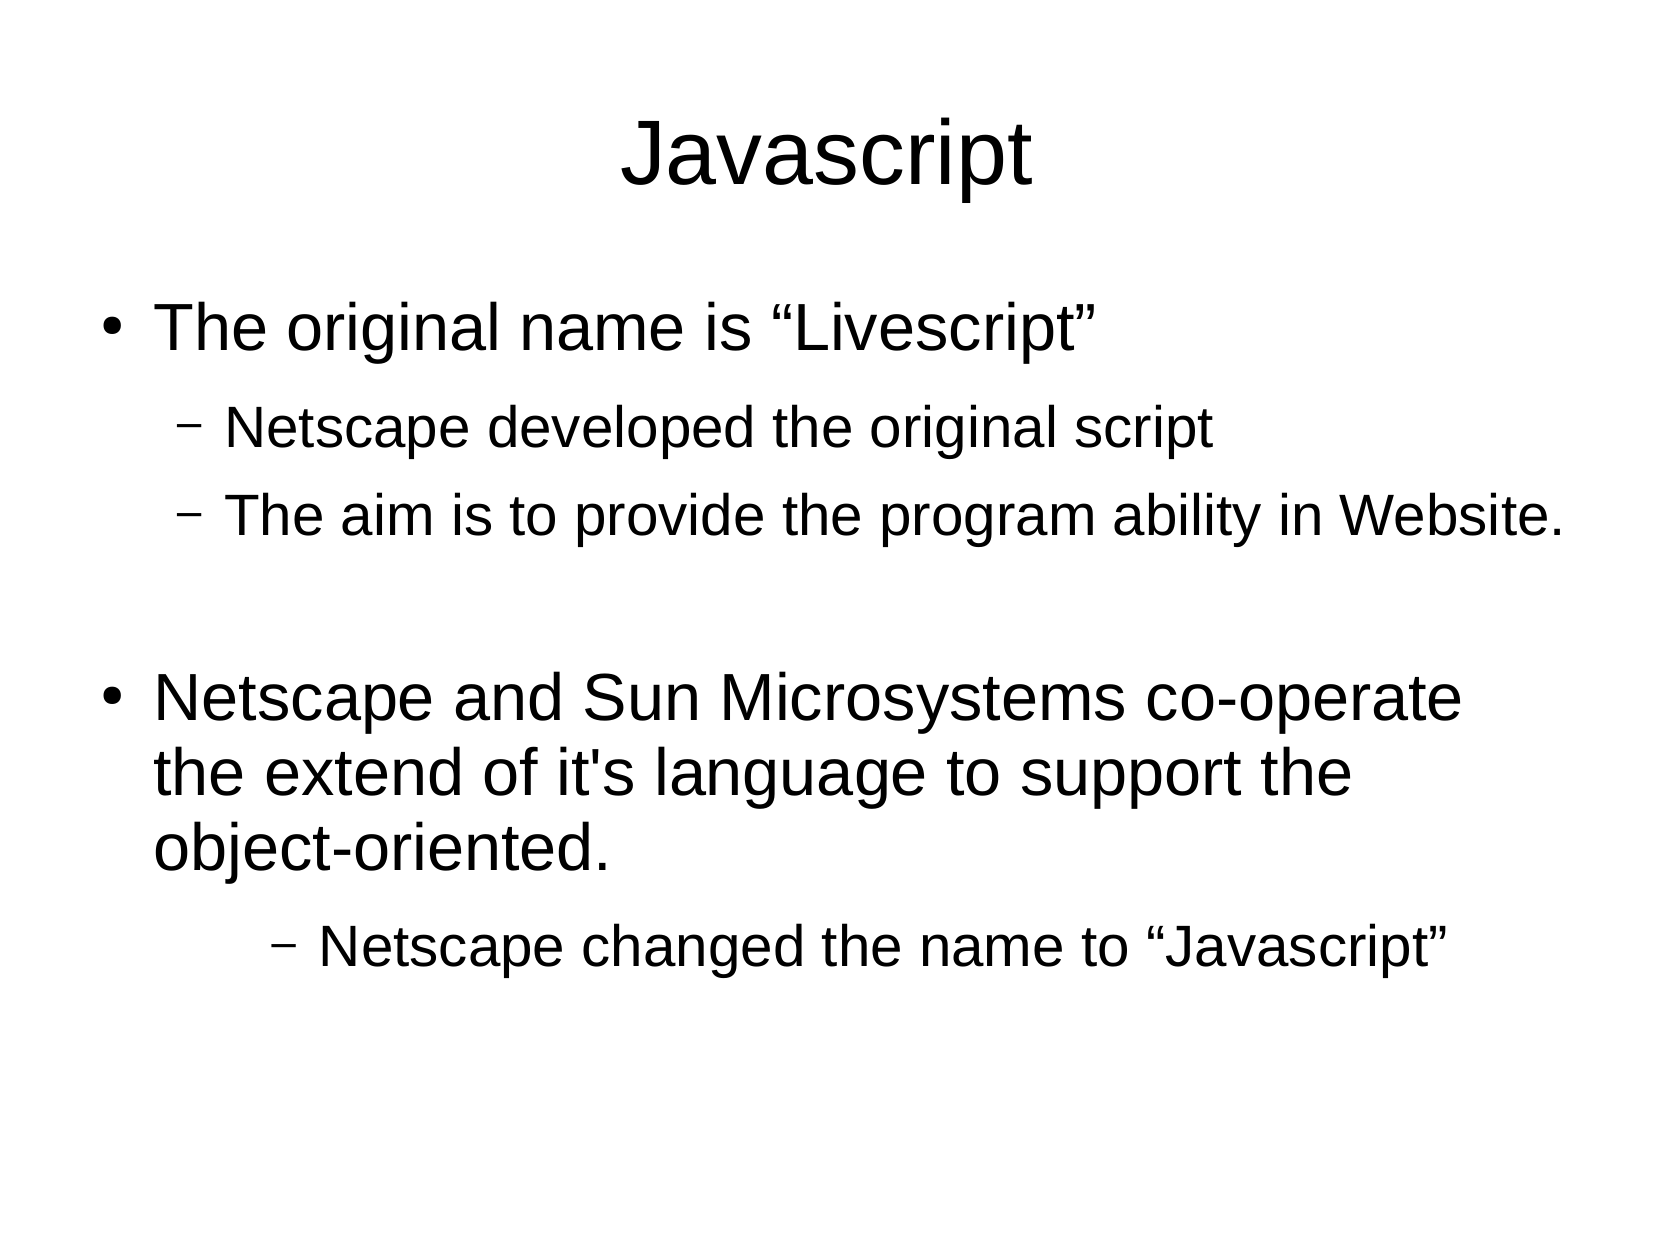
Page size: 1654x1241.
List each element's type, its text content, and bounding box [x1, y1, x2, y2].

list The original name is “Livescript” Netscape developed the original script The aim is to provide the program ability in Website. Netscape and Sun Microsystems co-operate the extend of it's language to support the object-oriented. Netscape changed the name to “Javascript” [82, 290, 1571, 1094]
title Javascript [82, 49, 1571, 257]
